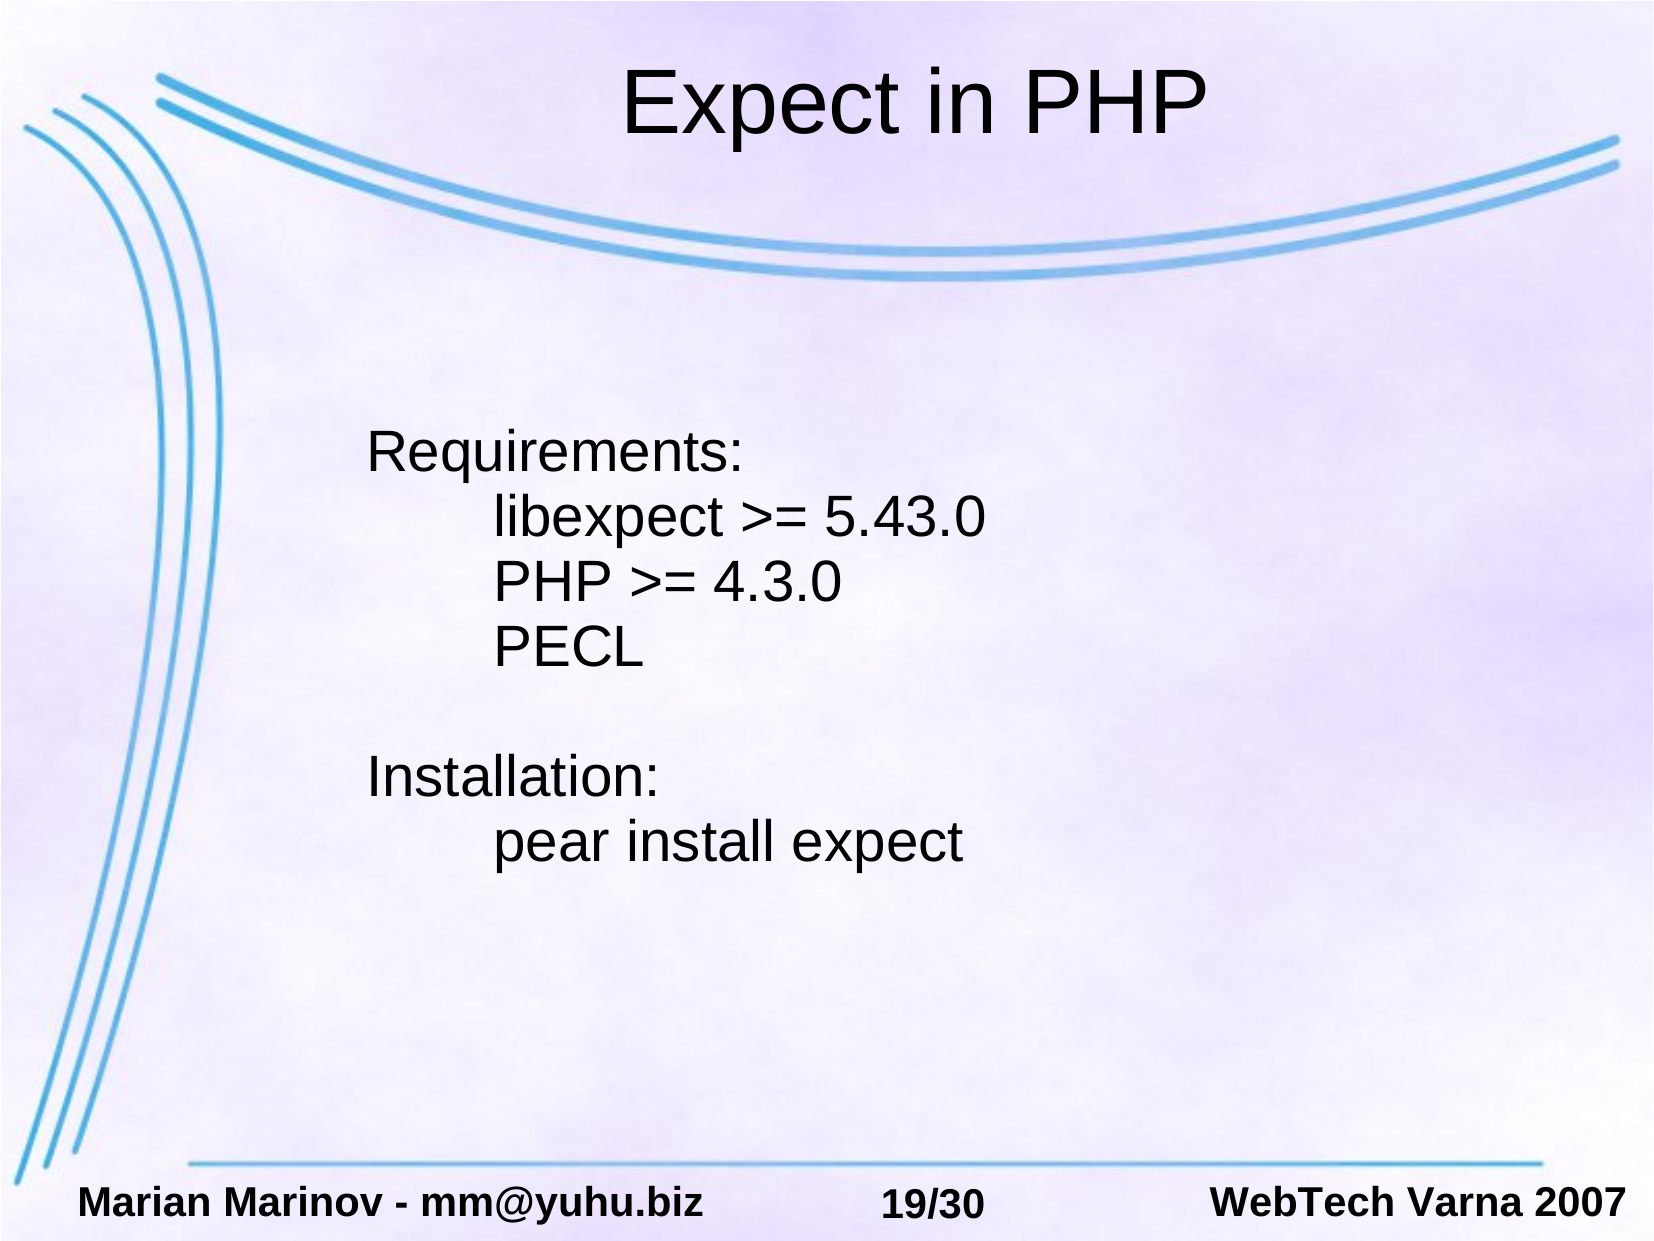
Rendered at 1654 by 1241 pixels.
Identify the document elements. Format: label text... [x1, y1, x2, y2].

subtitle Requirements: libexpect >= 5.43.0 PHP >= 4.3.0 PECL Installation: pear install expect [82, 302, 1654, 1121]
picture [1, 1, 1654, 1241]
text_box 19/30 [866, 1172, 1001, 1235]
title Expect in PHP [82, 49, 1571, 257]
text_box WebTech Varna 2007 [1194, 1171, 1643, 1233]
text_box Marian Marinov - mm@yuhu.biz [62, 1171, 720, 1233]
